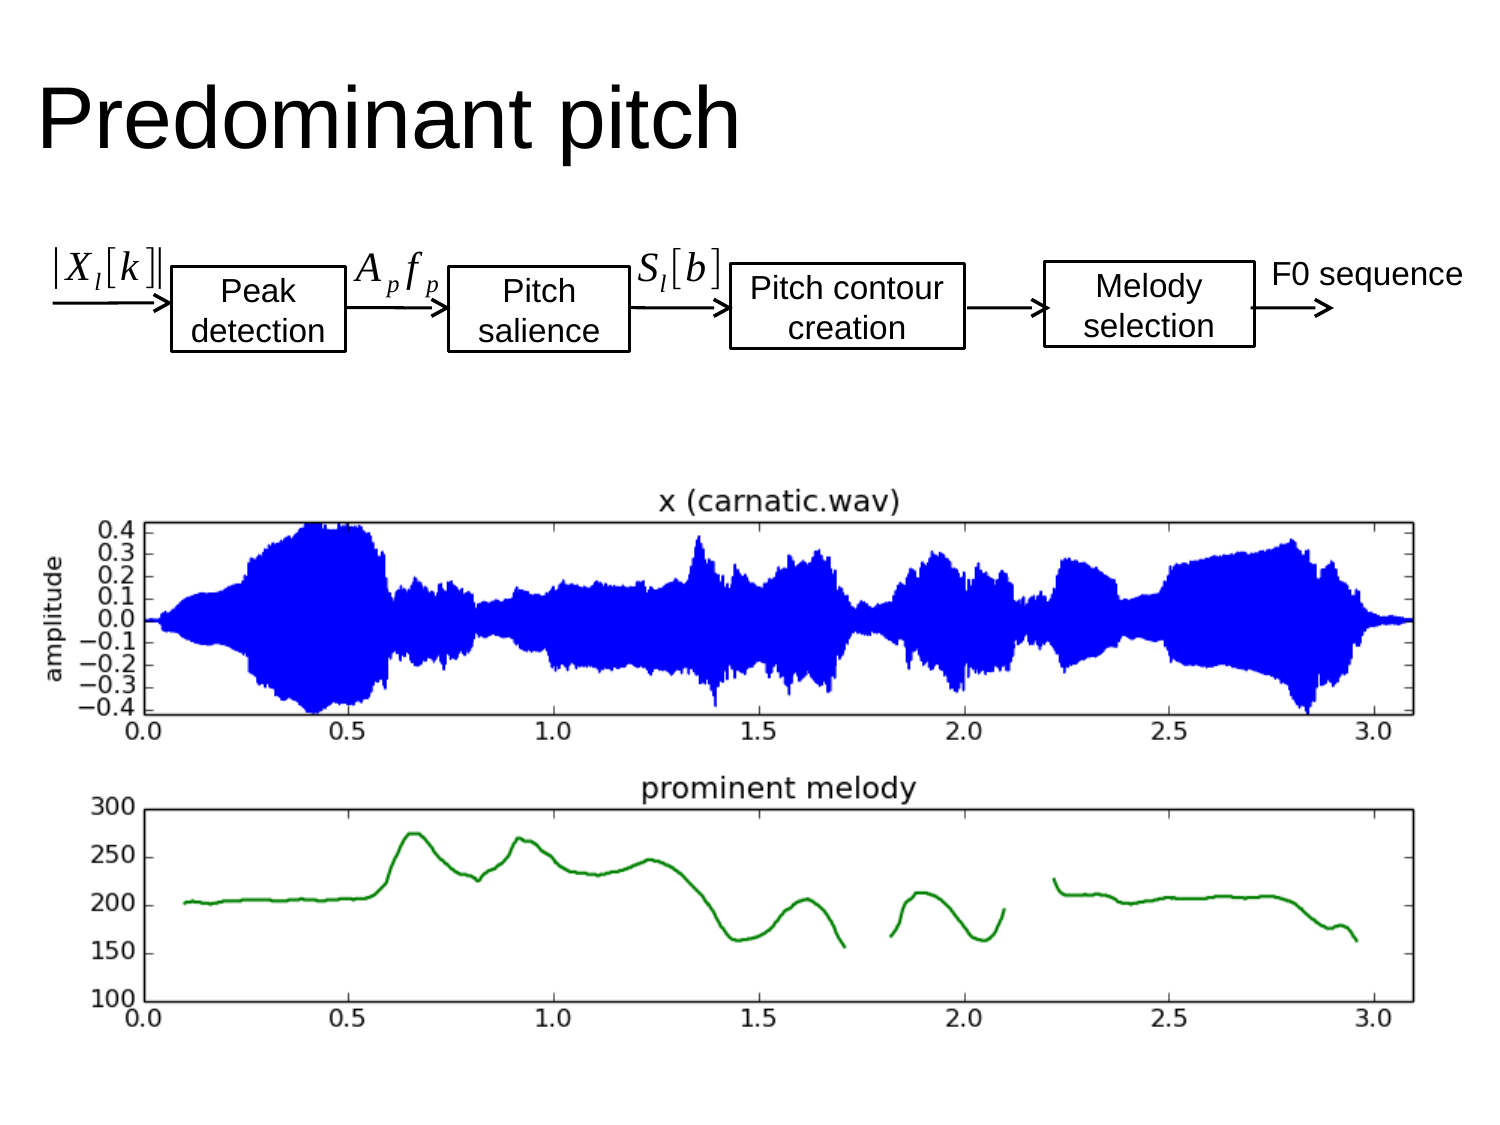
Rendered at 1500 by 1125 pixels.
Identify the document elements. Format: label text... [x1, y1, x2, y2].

picture [15, 462, 1440, 1063]
text_box Pitch contour creation [730, 263, 965, 349]
chart [629, 245, 728, 298]
chart [42, 243, 175, 297]
text_box Melody selection [1044, 261, 1255, 347]
text_box F0 sequence [1256, 247, 1479, 300]
text_box Pitch salience [448, 266, 630, 352]
text_box Peak detection [171, 266, 346, 352]
title Predominant pitch [36, 15, 1450, 221]
chart [346, 245, 446, 298]
